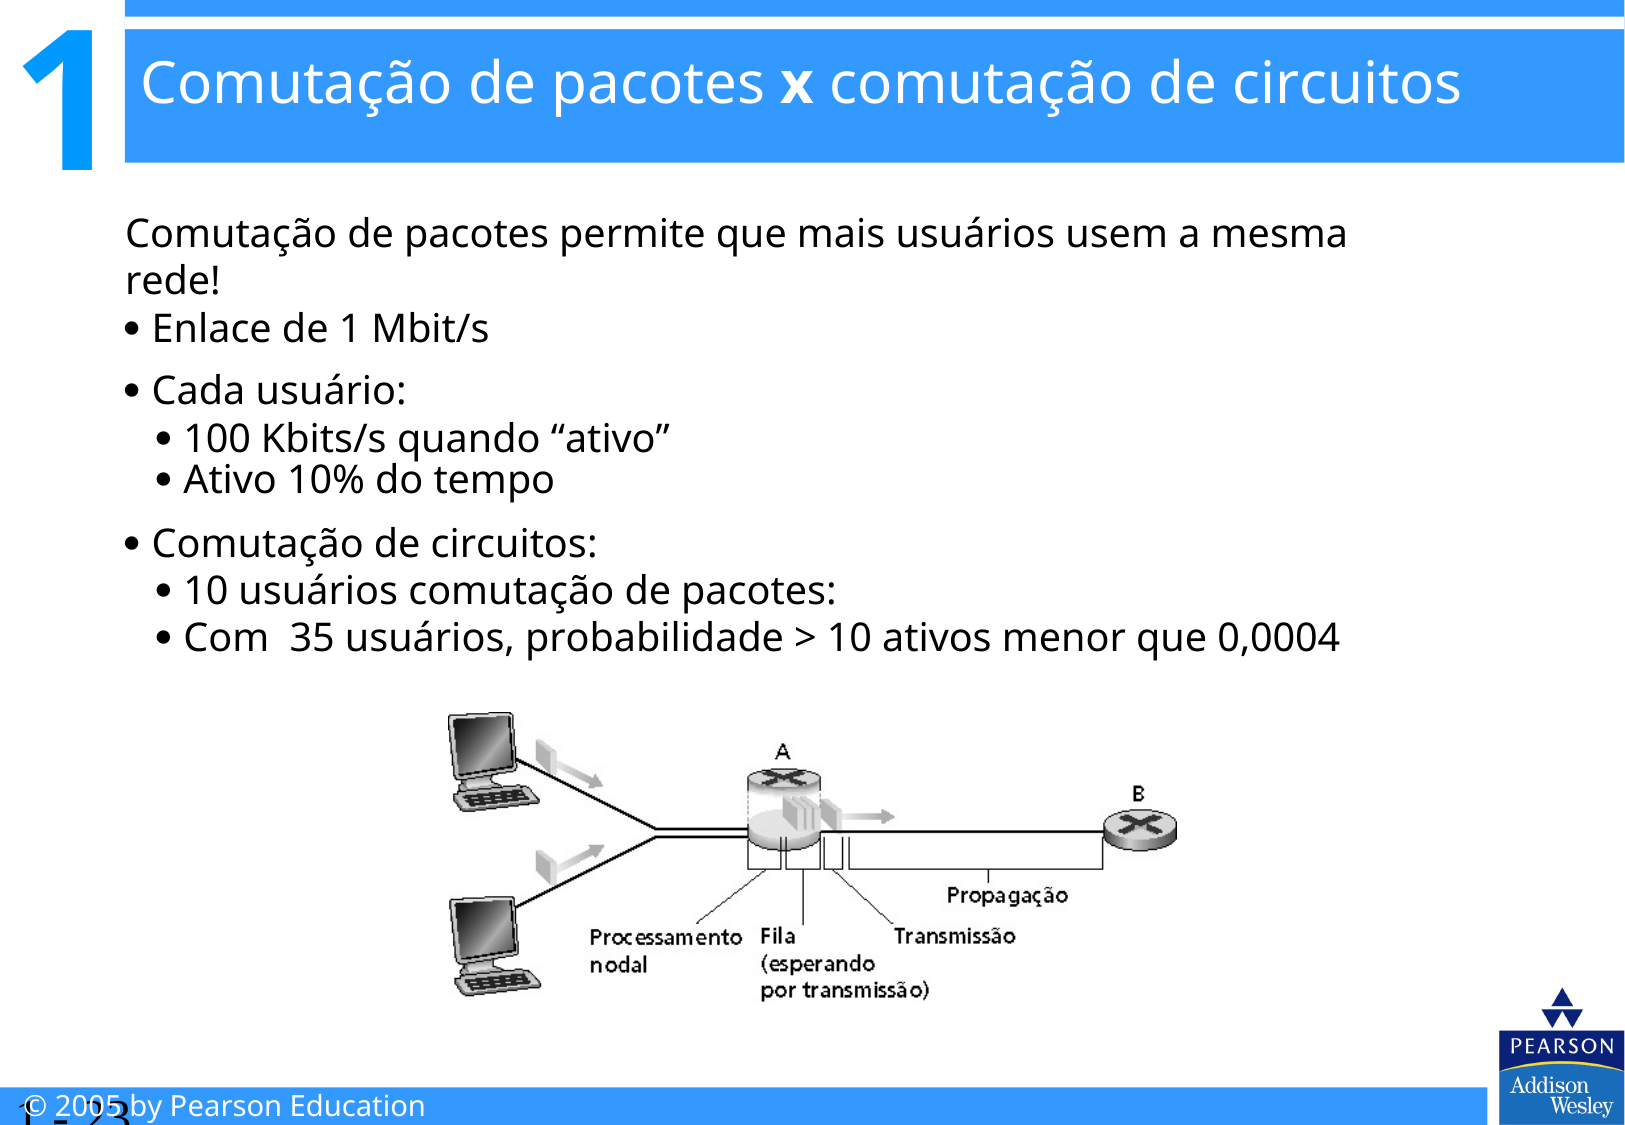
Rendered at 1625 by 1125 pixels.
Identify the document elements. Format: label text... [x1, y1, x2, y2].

text_box Comutação de pacotes x comutação de circuitos [125, 37, 1625, 138]
picture [1499, 987, 1625, 1125]
picture [448, 712, 1177, 1003]
list Comutação de pacotes permite que mais usuários usem a mesma rede!  Enlace de 1 Mbit/s  Cada usuário:  100 Kbits/s quando “ativo”  Ativo 10% do tempo  Comutação de circuitos:  10 usuários comutação de pacotes:  Com 35 usuários, probabilidade > 10 ativos menor que 0,0004 [110, 200, 1468, 716]
